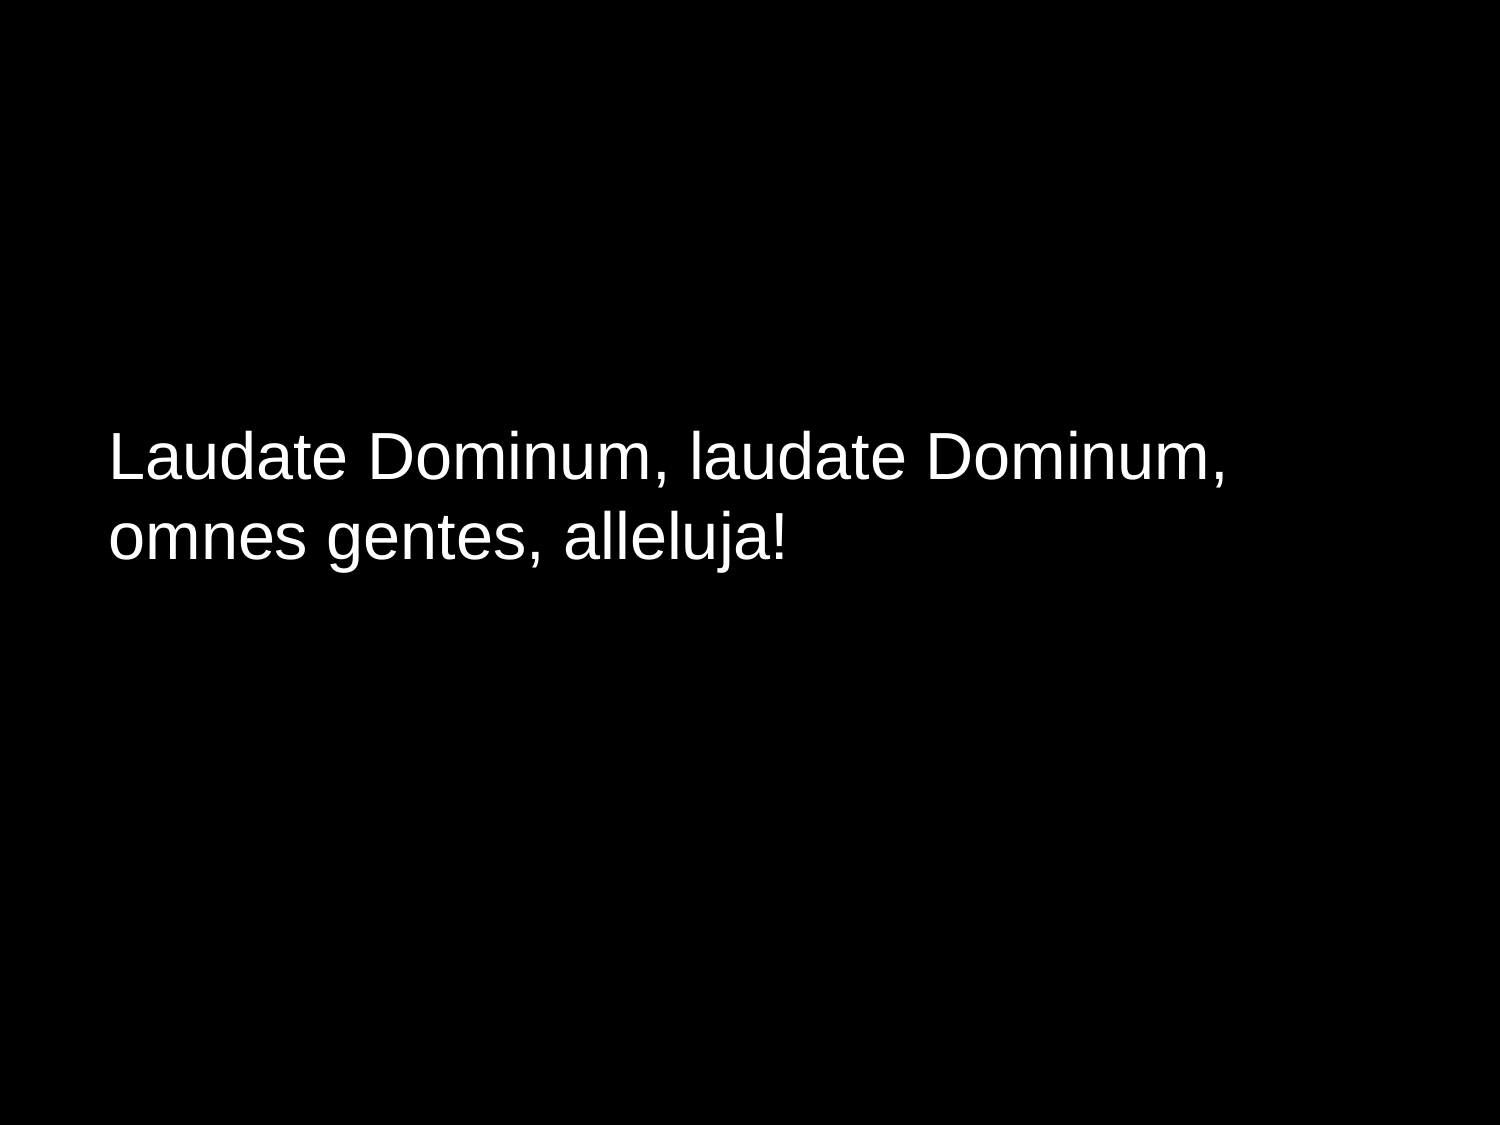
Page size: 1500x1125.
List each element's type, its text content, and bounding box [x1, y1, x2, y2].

text_box Laudate Dominum, laudate Dominum, omnes gentes, alleluja! [93, 405, 1465, 581]
